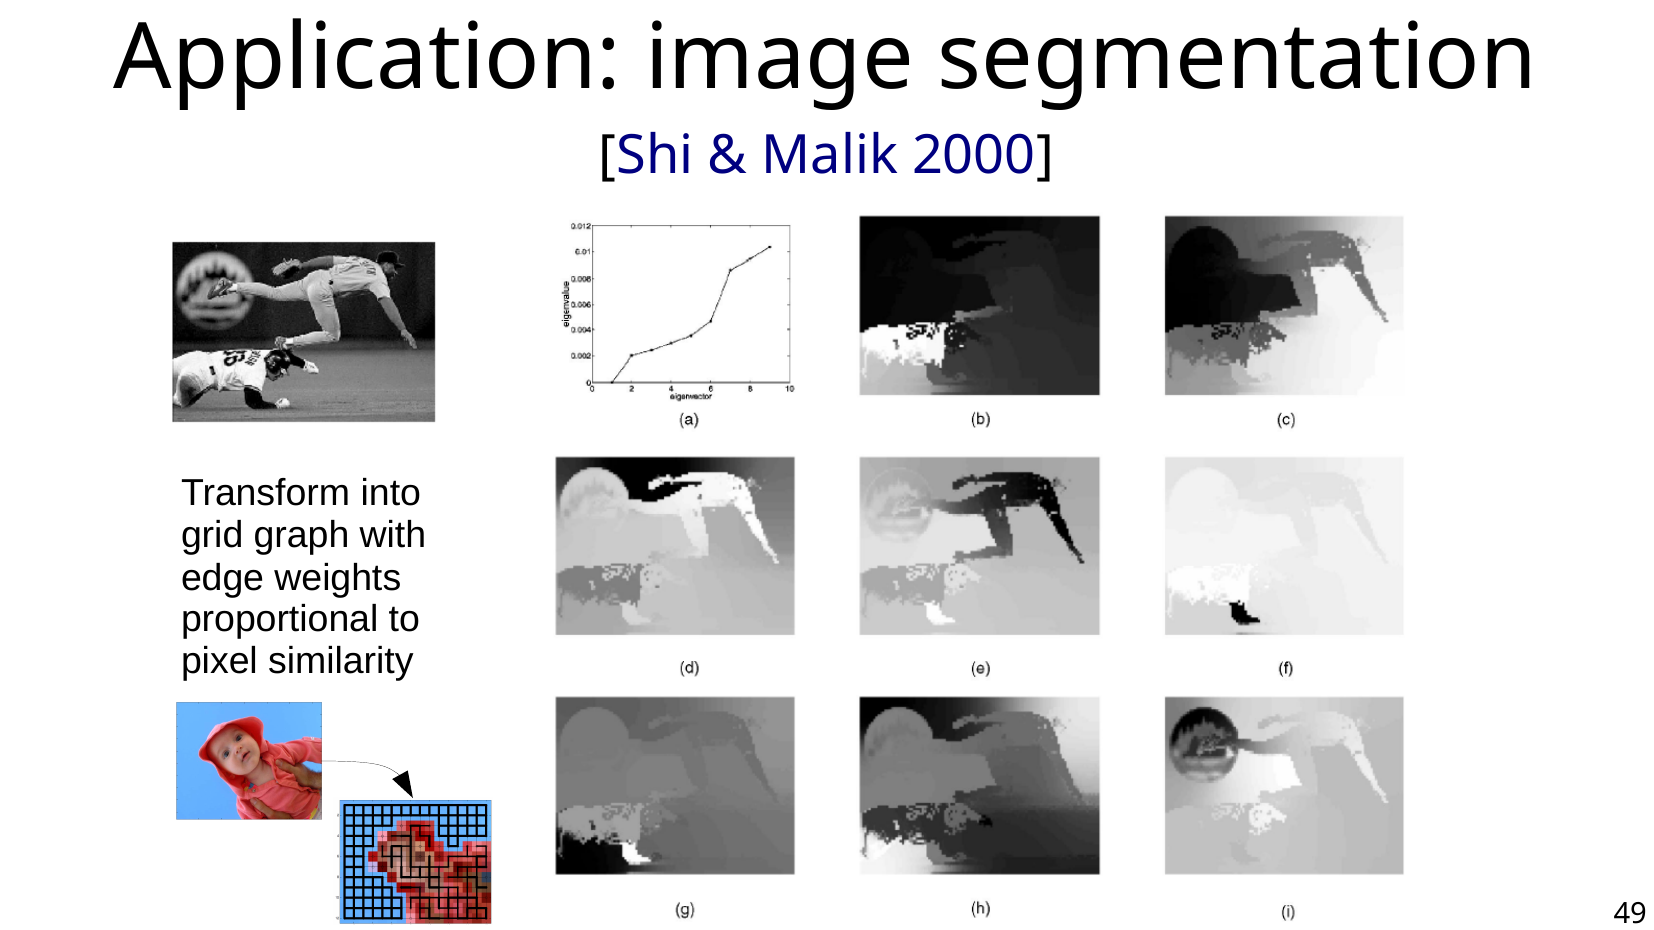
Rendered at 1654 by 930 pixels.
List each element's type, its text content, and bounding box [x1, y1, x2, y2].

picture [333, 797, 493, 925]
picture [176, 701, 322, 820]
text_box Transform into grid graph with edge weights proportional to pixel similarity [166, 464, 466, 690]
picture [519, 209, 1426, 927]
title Application: image segmentation [Shi & Malik 2000] [0, 0, 1653, 181]
picture [165, 238, 440, 427]
